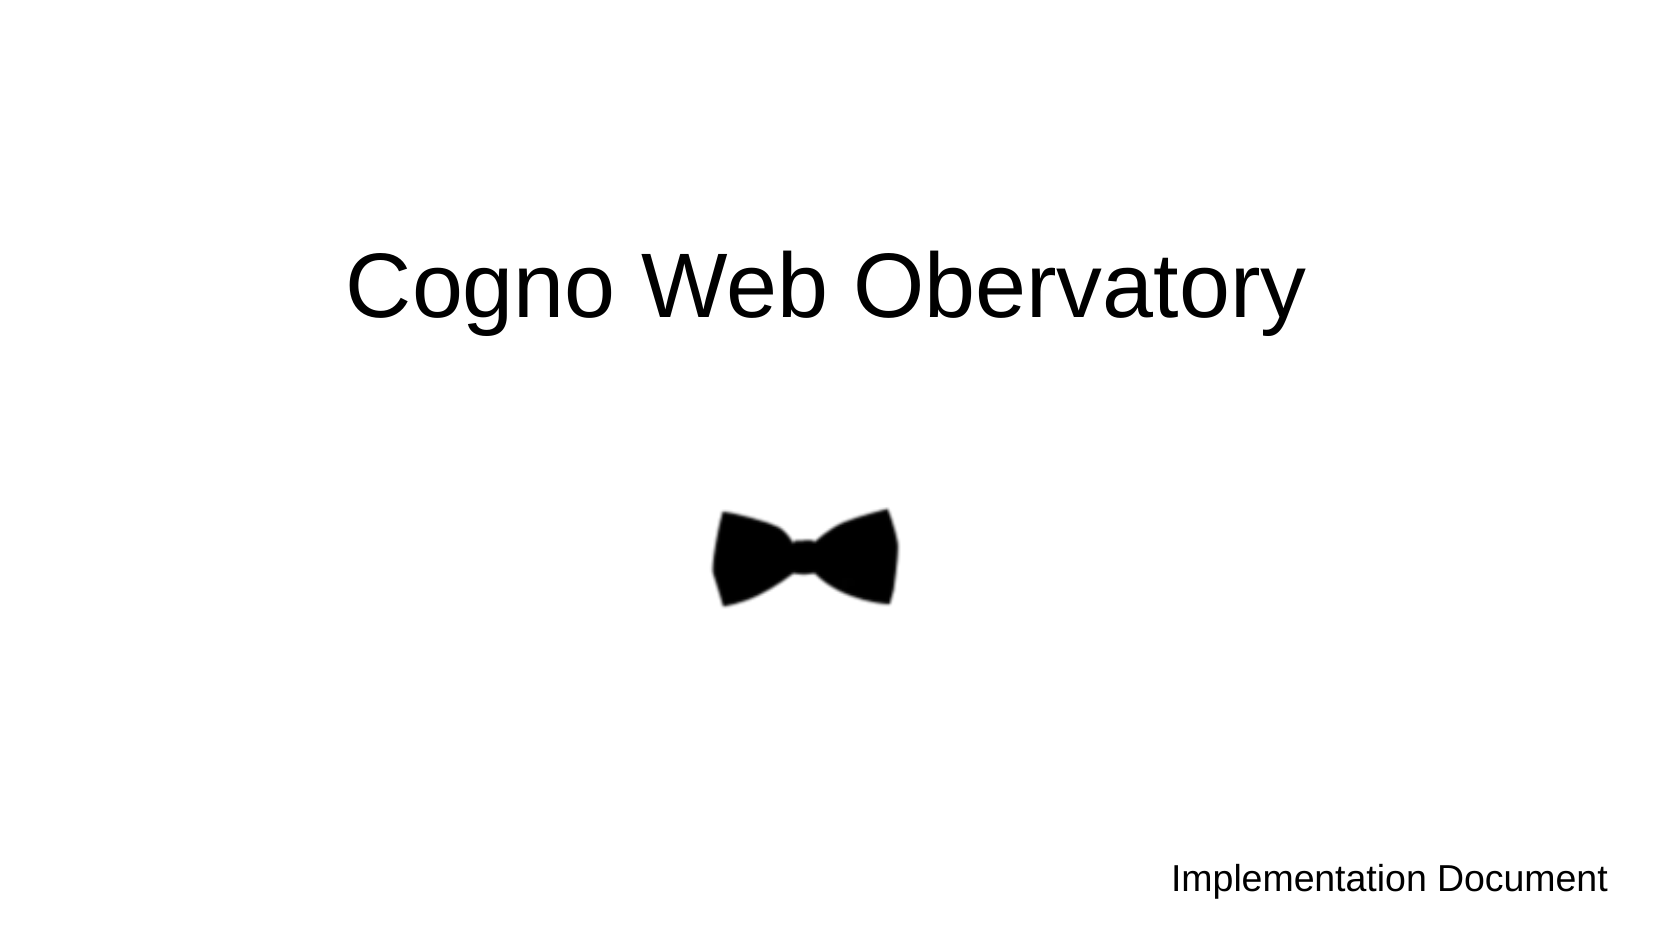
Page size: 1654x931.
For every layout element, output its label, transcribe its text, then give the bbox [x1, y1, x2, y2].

picture [708, 460, 909, 661]
title Cogno Web Obervatory [82, 234, 1571, 441]
text_box Implementation Document [1082, 850, 1623, 908]
